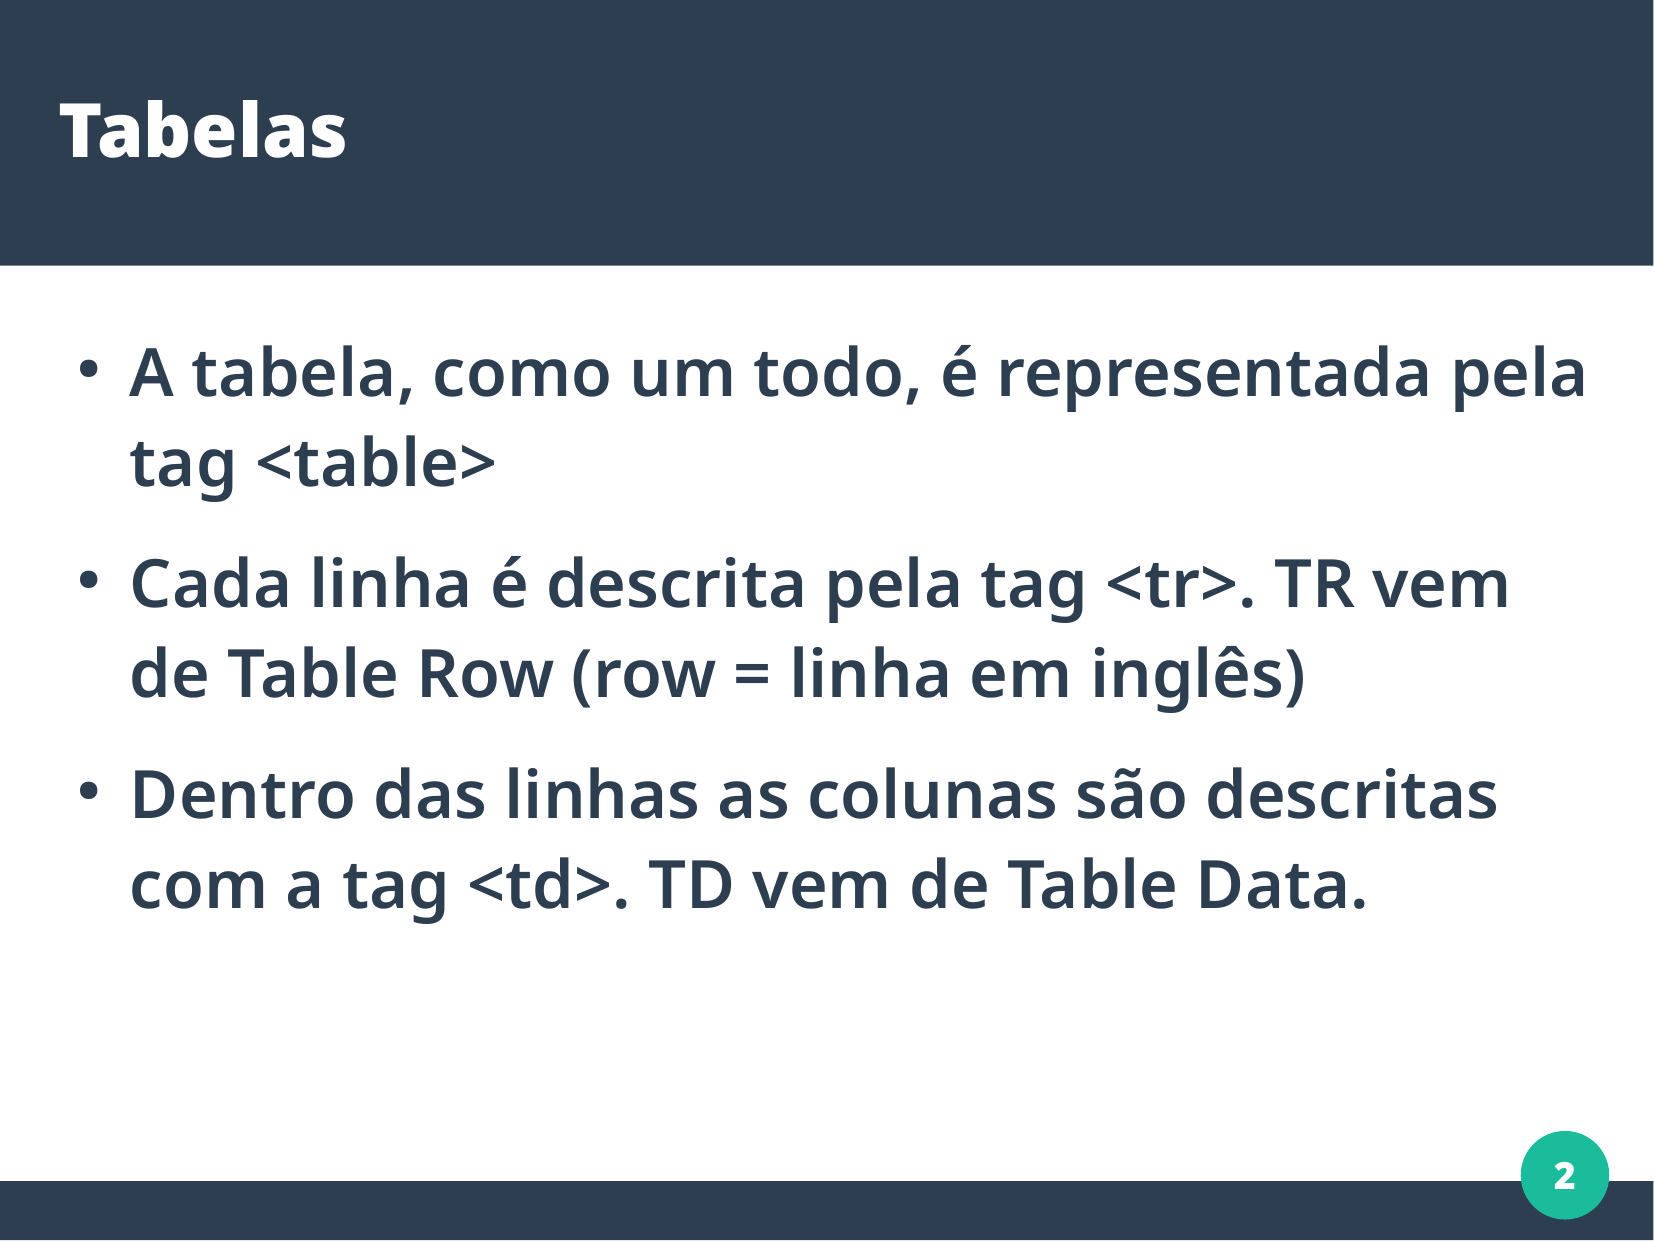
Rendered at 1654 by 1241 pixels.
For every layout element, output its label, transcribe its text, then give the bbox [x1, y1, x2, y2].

title Tabelas [59, 49, 1595, 207]
list A tabela, como um todo, é representada pela tag <table> Cada linha é descrita pela tag <tr>. TR vem de Table Row (row = linha em inglês) Dentro das linhas as colunas são descritas com a tag <td>. TD vem de Table Data. [59, 324, 1595, 1152]
